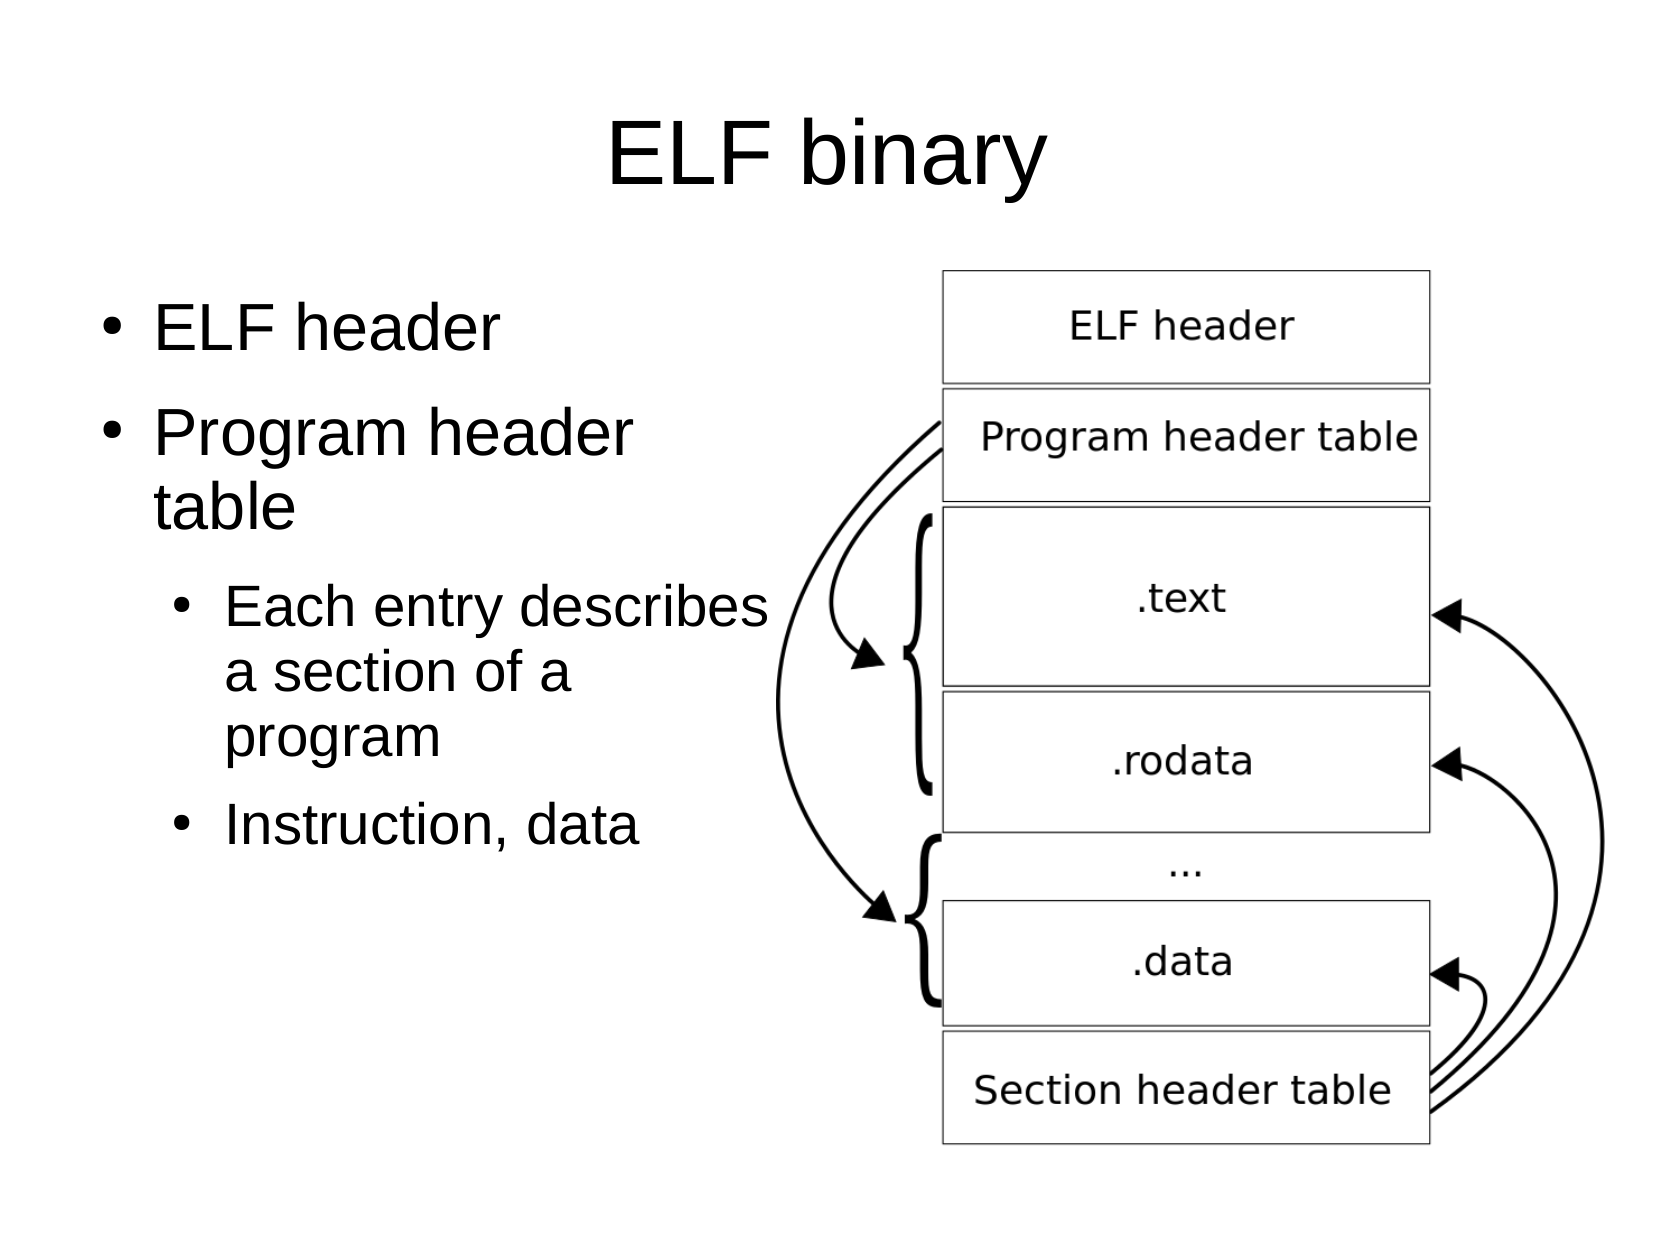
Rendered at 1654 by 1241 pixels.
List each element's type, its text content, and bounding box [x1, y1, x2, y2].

title ELF binary [82, 49, 1571, 257]
list ELF header Program header table Each entry describes a section of a program Instruction, data [82, 290, 776, 1010]
picture [776, 250, 1605, 1169]
